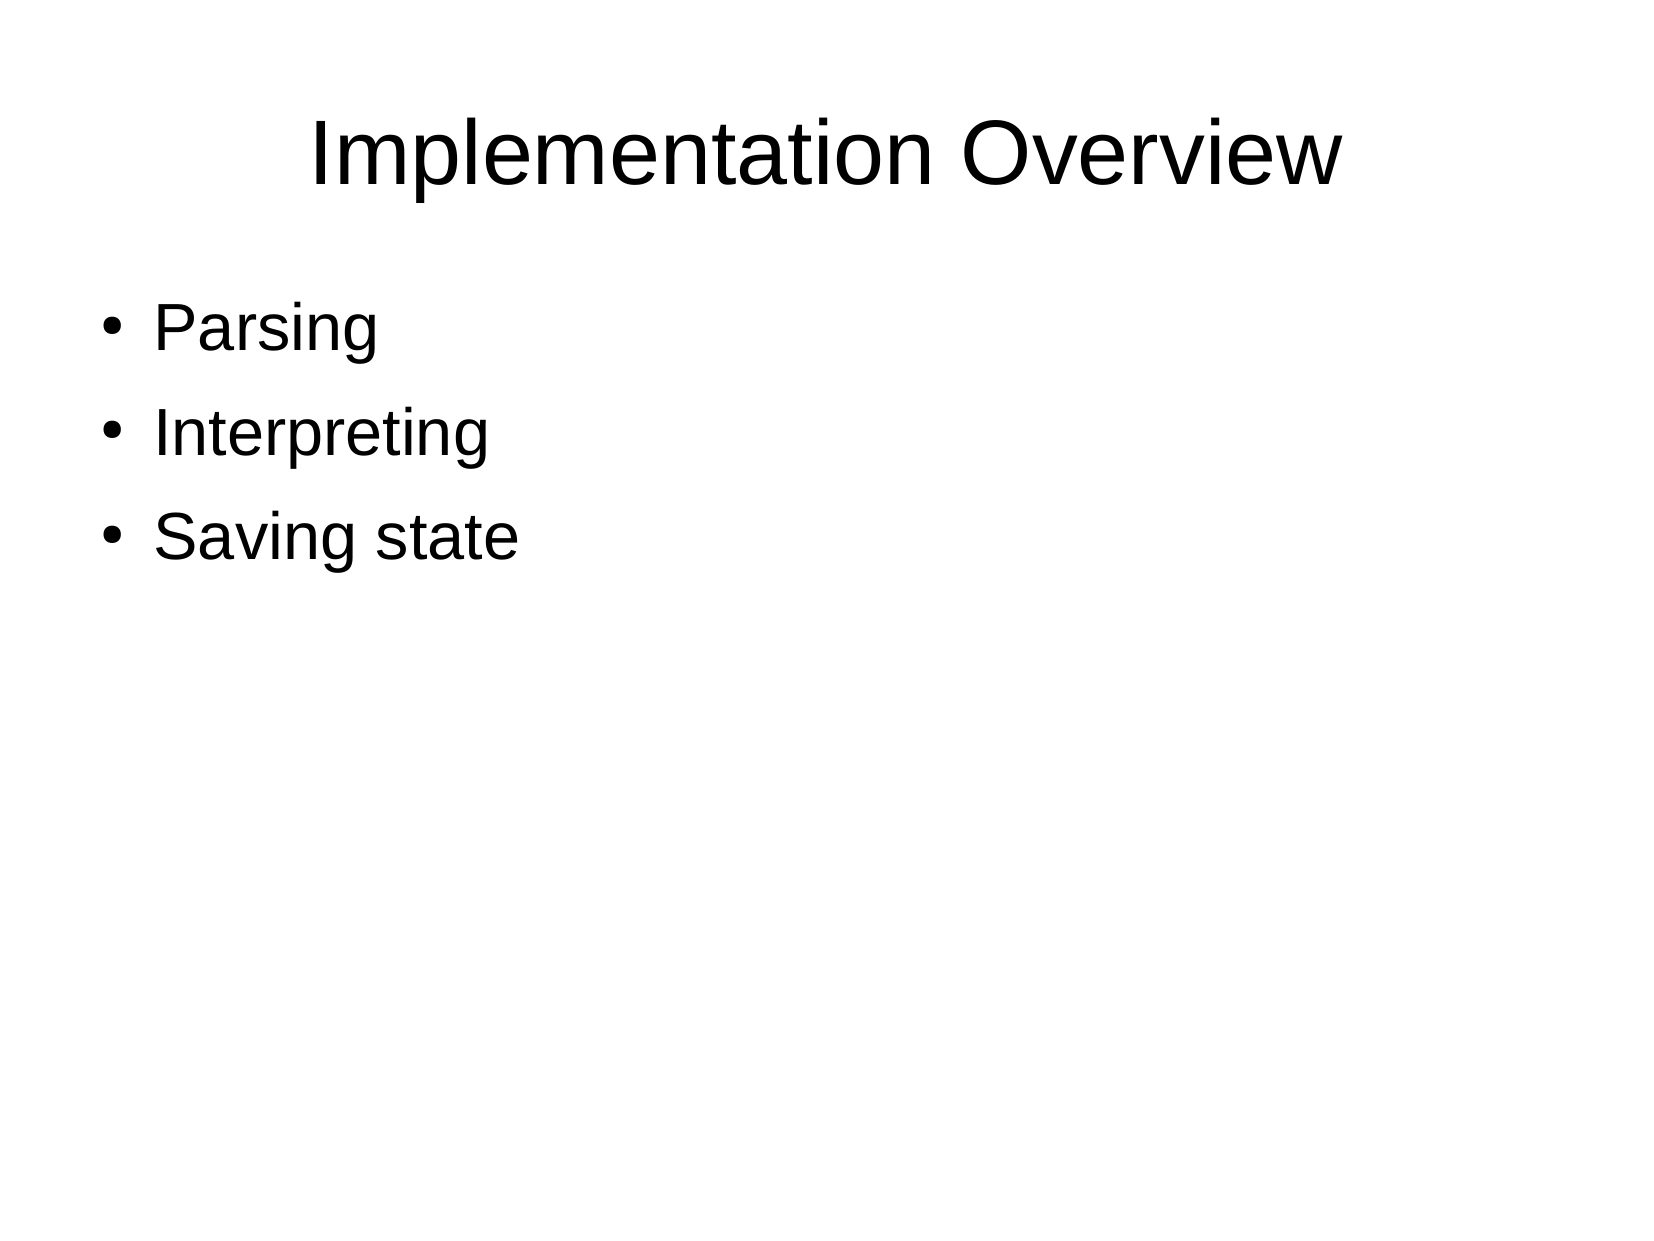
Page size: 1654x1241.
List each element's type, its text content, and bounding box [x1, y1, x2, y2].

title Implementation Overview [82, 49, 1571, 257]
list Parsing Interpreting Saving state [82, 290, 1571, 1109]
